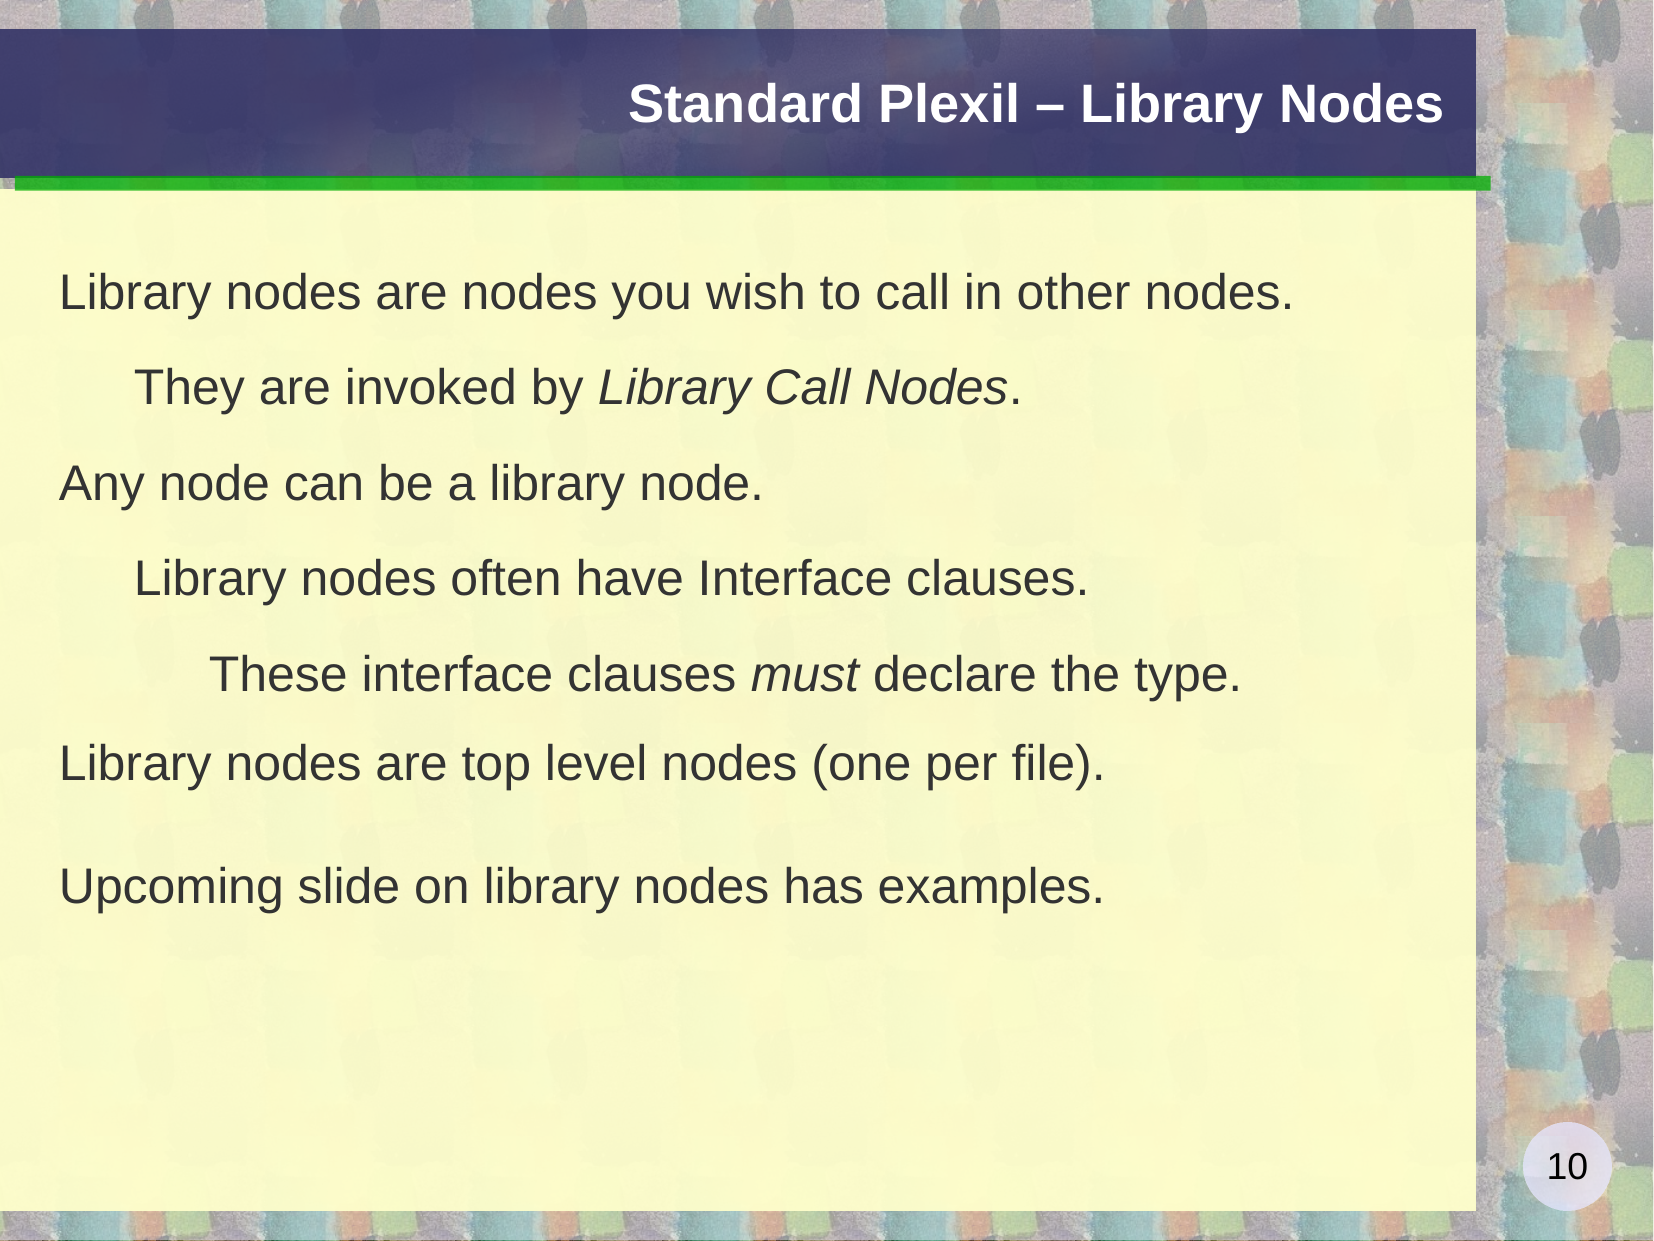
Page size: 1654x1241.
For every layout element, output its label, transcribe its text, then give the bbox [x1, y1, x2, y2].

title Standard Plexil – Library Nodes [29, 66, 1447, 141]
list Library nodes are nodes you wish to call in other nodes. They are invoked by Library Call Nodes. Any node can be a library node. Library nodes often have Interface clauses. These interface clauses must declare the type. Library nodes are top level nodes (one per file). Upcoming slide on library nodes has examples. [58, 236, 1417, 1167]
